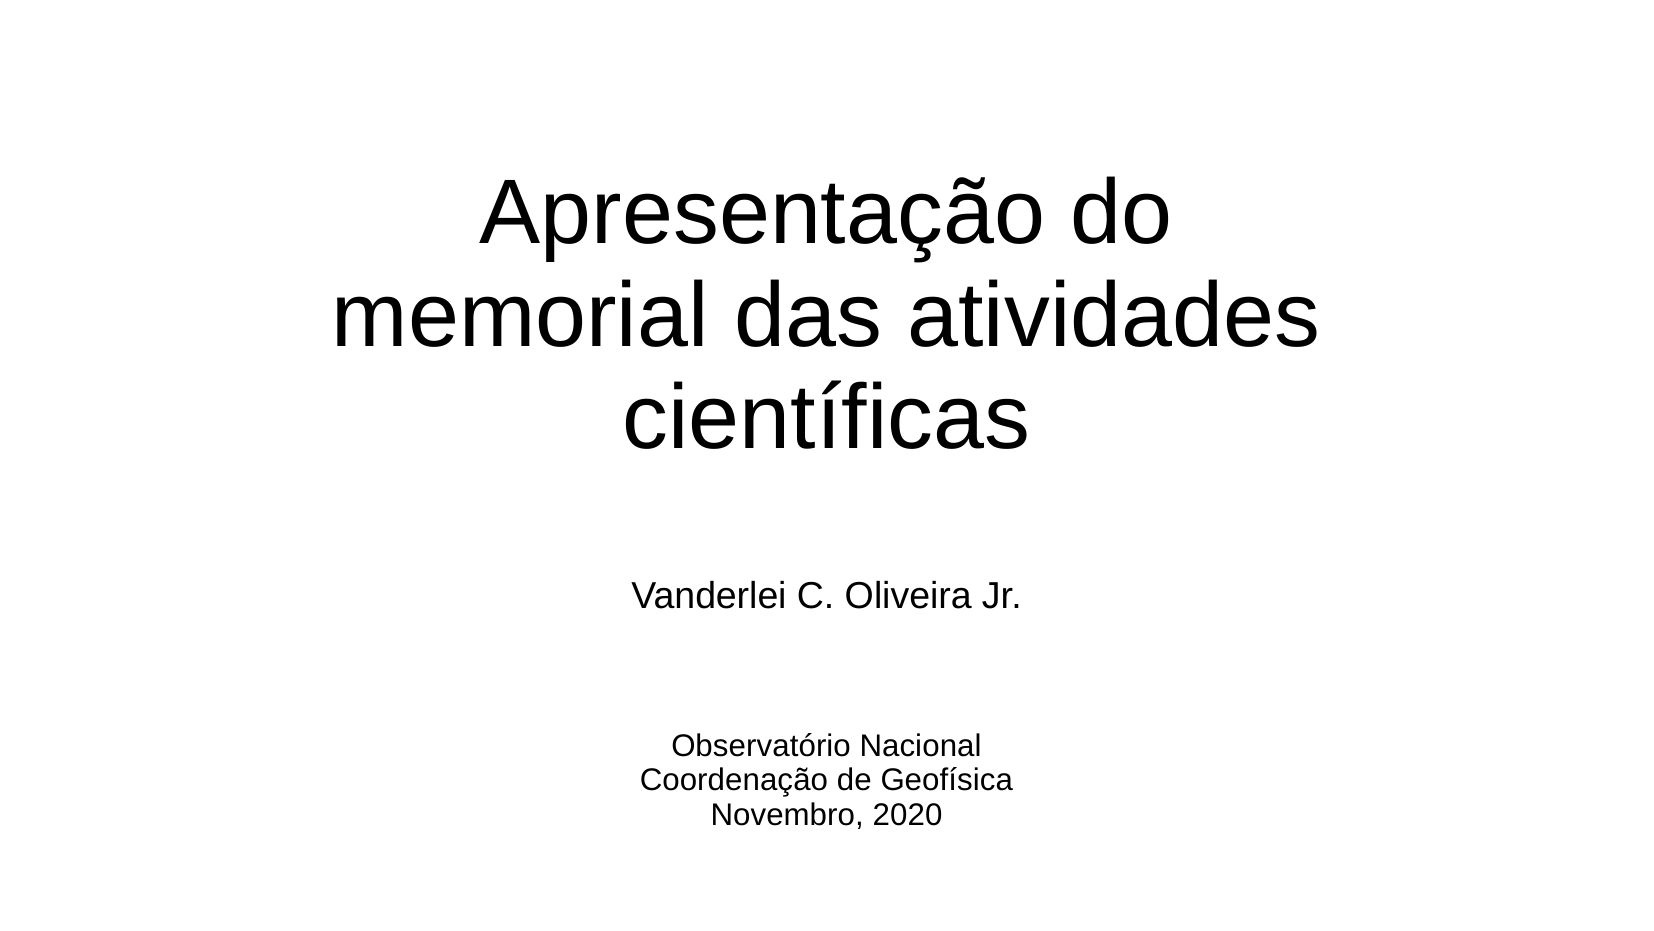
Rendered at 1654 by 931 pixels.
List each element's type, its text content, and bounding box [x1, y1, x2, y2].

text_box Observatório Nacional Coordenação de Geofísica Novembro, 2020 [525, 720, 1128, 840]
text_box Vanderlei C. Oliveira Jr. [578, 566, 1075, 624]
text_box Apresentação do memorial das atividades científicas [271, 153, 1382, 476]
